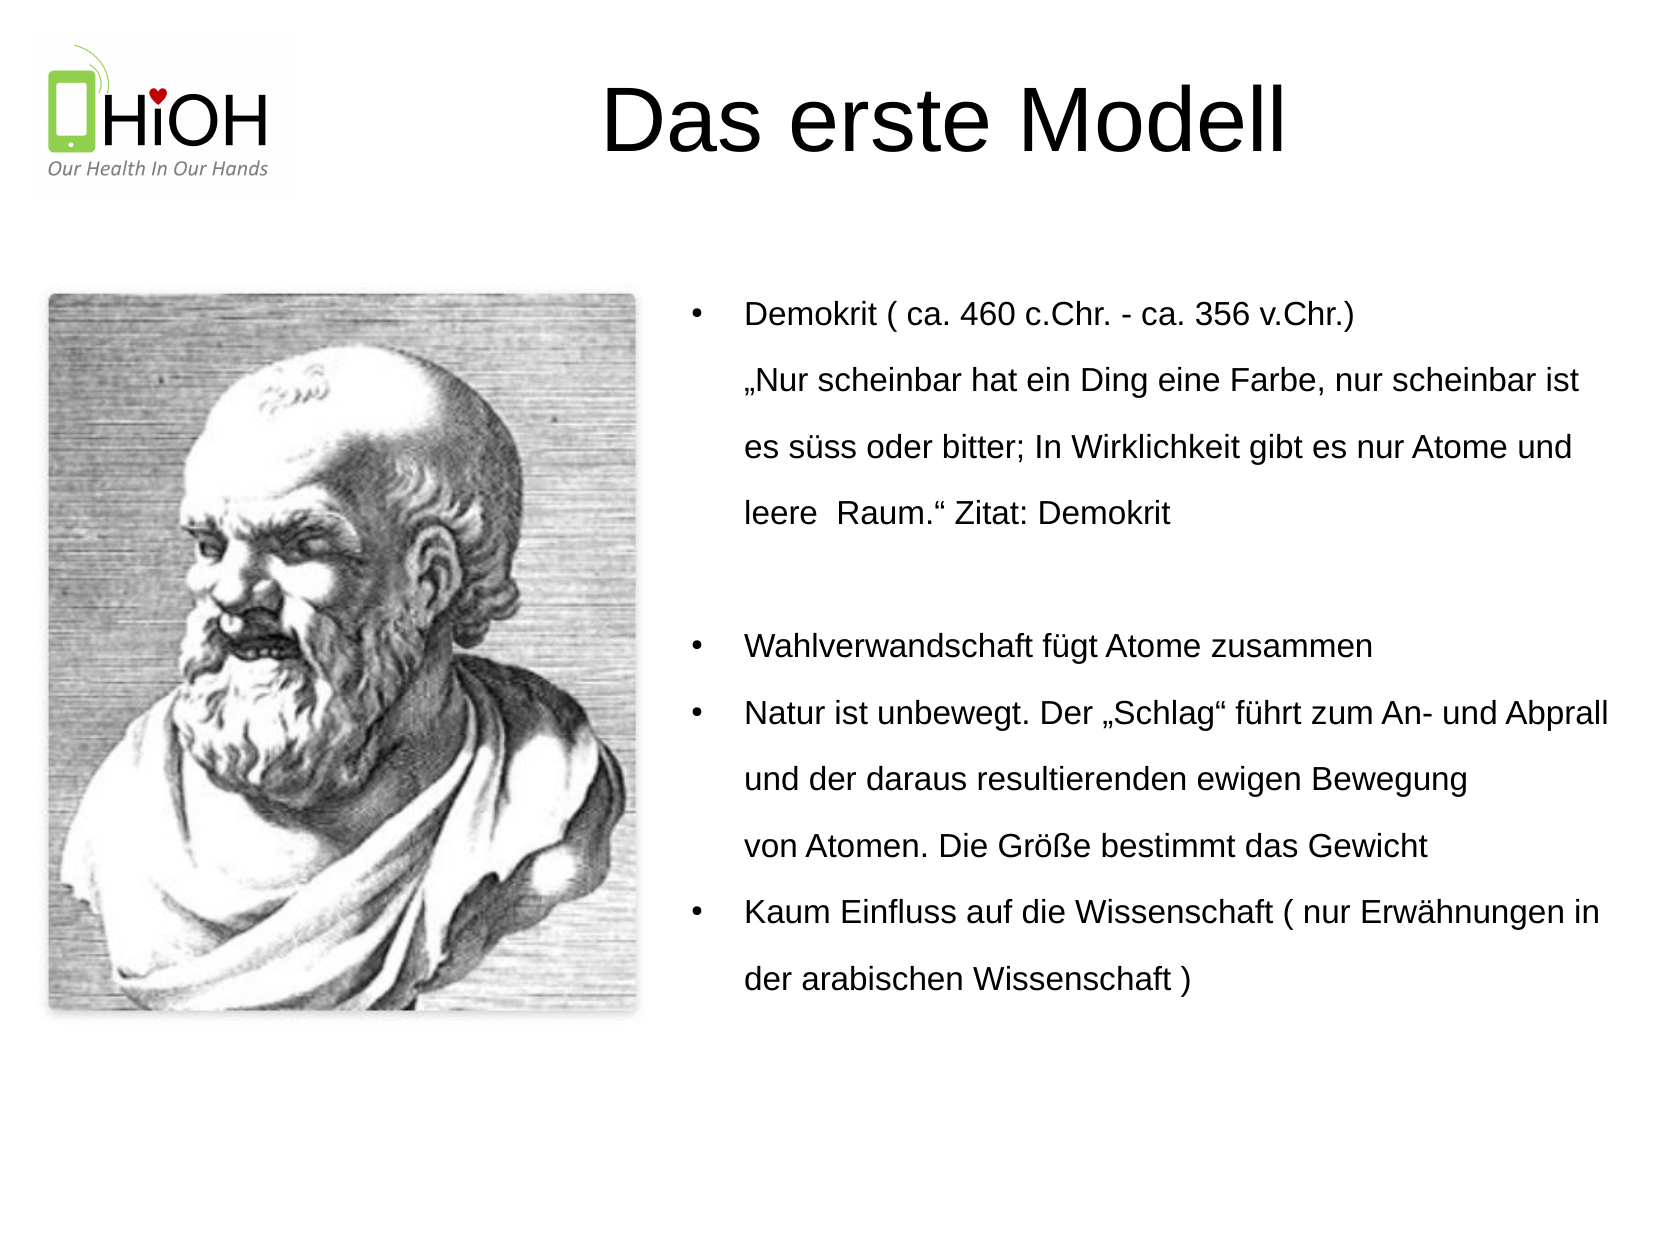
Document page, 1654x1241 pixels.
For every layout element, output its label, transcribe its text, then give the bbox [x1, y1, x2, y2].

list Demokrit ( ca. 460 c.Chr. - ca. 356 v.Chr.) „Nur scheinbar hat ein Ding eine Farbe, nur scheinbar ist es süss oder bitter; In Wirklichkeit gibt es nur Atome und leere Raum.“ Zitat: Demokrit Wahlverwandschaft fügt Atome zusammen Natur ist unbewegt. Der „Schlag“ führt zum An- und Abprall und der daraus resultierenden ewigen Bewegung von Atomen. Die Größe bestimmt das Gewicht Kaum Einfluss auf die Wissenschaft ( nur Erwähnungen in der arabischen Wissenschaft ) [673, 295, 1654, 1015]
picture [38, 283, 650, 1028]
title Das erste Modell [318, 49, 1571, 189]
picture [31, 30, 296, 201]
